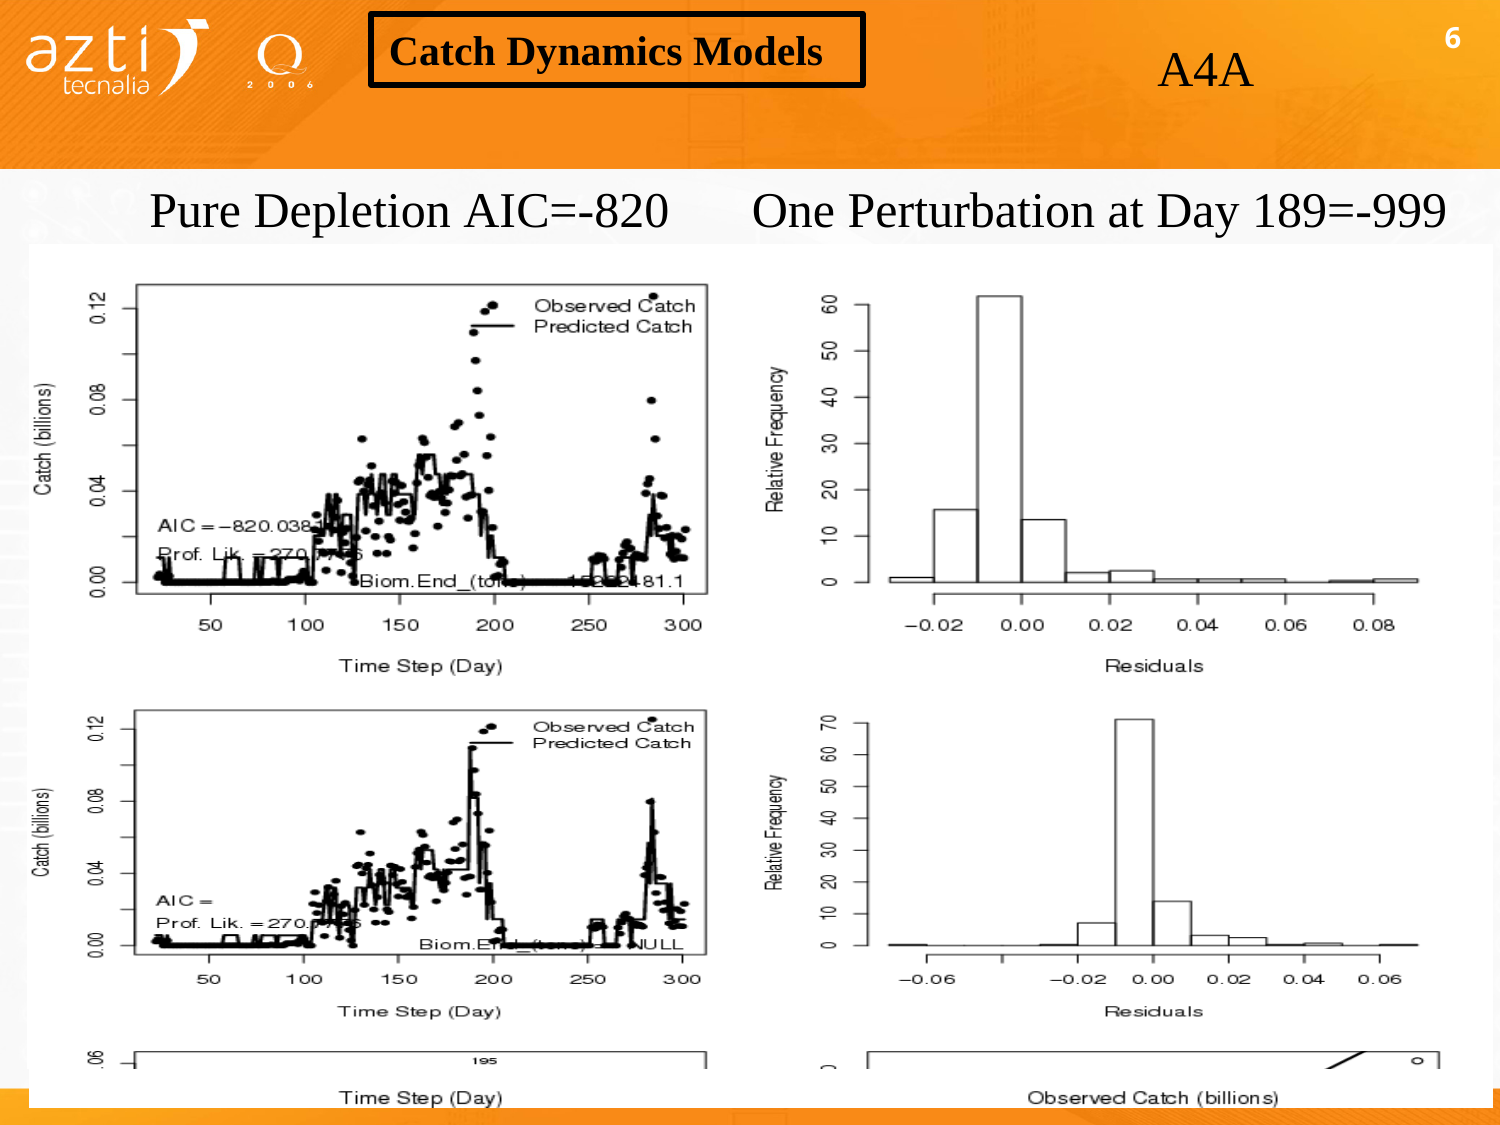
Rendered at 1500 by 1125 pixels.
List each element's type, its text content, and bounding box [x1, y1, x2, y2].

text_box Pure Depletion AIC=-820 [134, 169, 685, 244]
picture [0, 0, 1500, 1125]
text_box A4A [1142, 28, 1270, 104]
text_box One Perturbation at Day 189=-999 [737, 170, 1463, 244]
text_box Catch Dynamics Models [371, 13, 863, 85]
